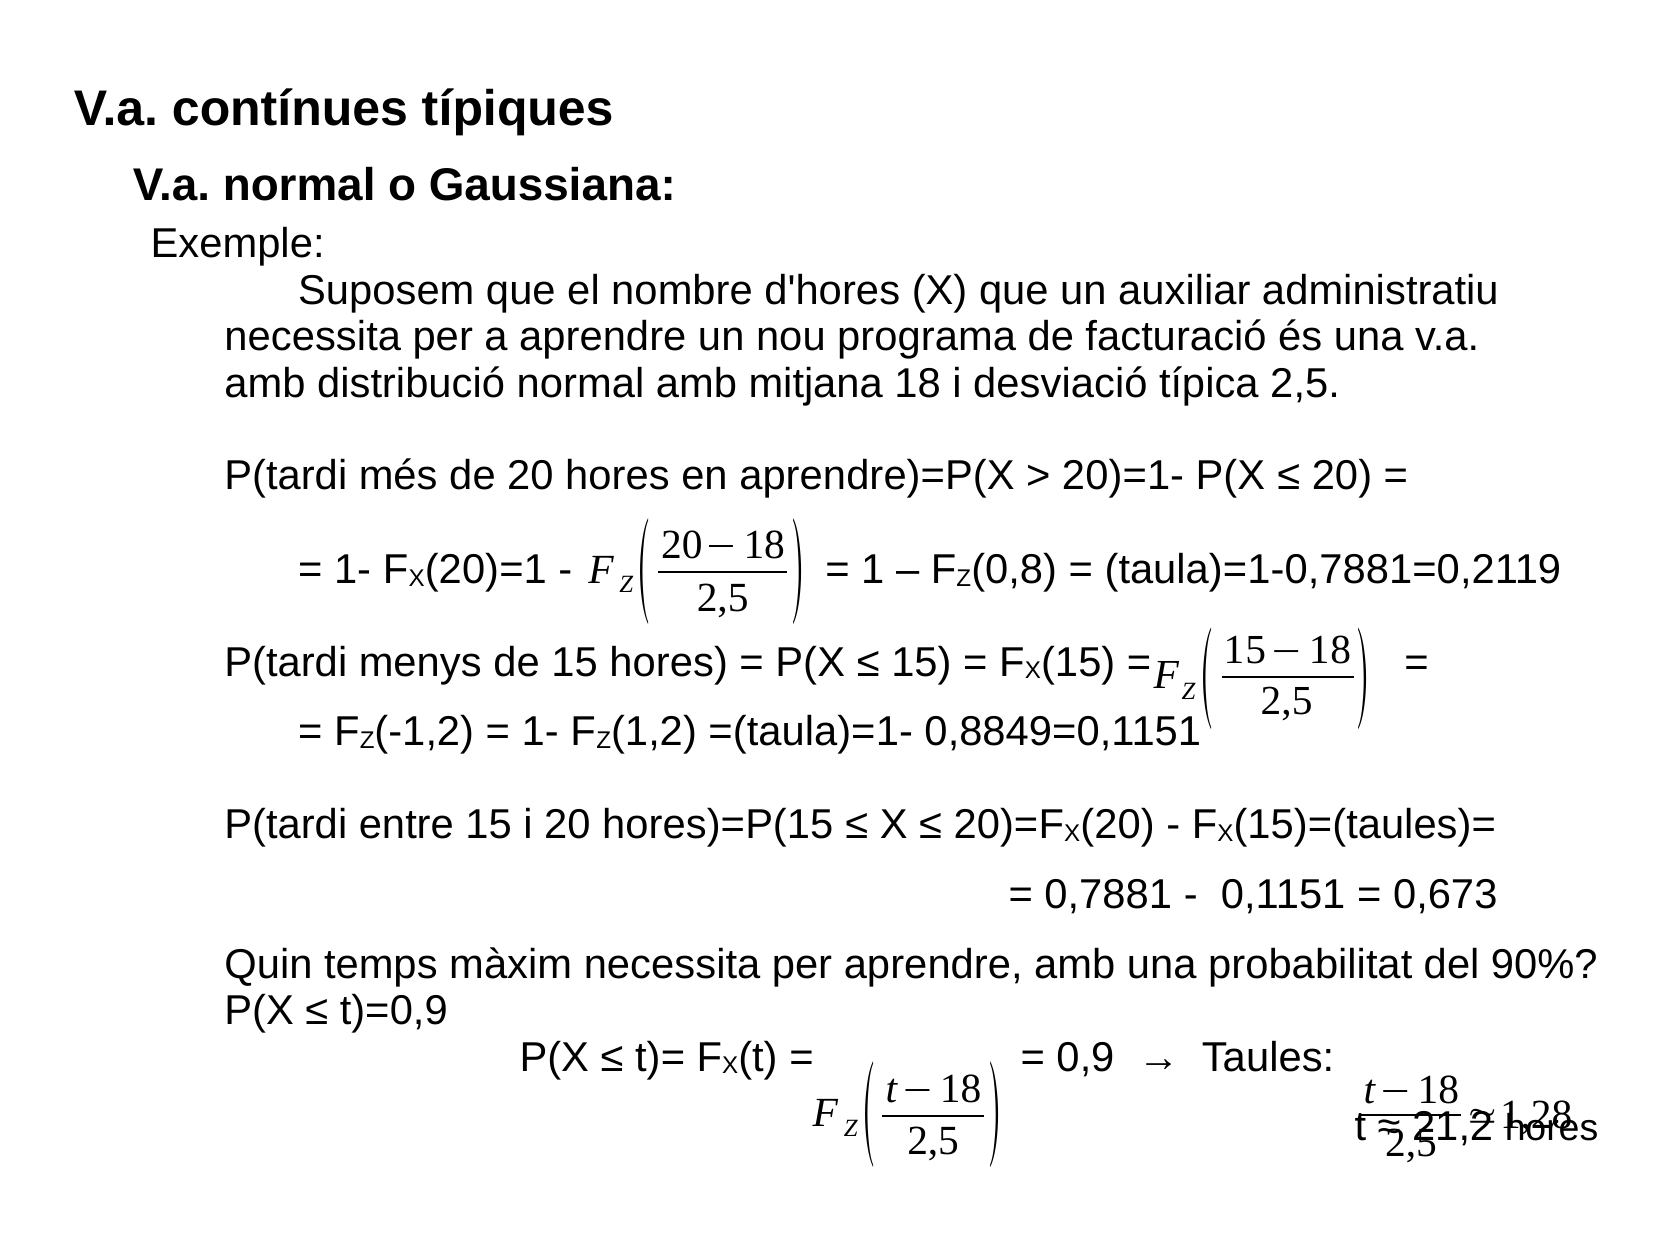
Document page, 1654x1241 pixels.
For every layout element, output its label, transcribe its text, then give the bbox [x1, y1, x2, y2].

text_box Exemple: Suposem que el nombre d'hores (X) que un auxiliar administratiu necessita per a aprendre un nou programa de facturació és una v.a. amb distribució normal amb mitjana 18 i desviació típica 2,5. P(tardi més de 20 hores en aprendre)=P(X > 20)=1- P(X ≤ 20) = = 1- FX(20)=1 - = 1 – FZ(0,8) = (taula)=1-0,7881=0,2119 P(tardi menys de 15 hores) = P(X ≤ 15) = FX(15) = = = FZ(-1,2) = 1- FZ(1,2) =(taula)=1- 0,8849=0,1151 P(tardi entre 15 i 20 hores)=P(15 ≤ X ≤ 20)=FX(20) - FX(15)=(taules)= = 0,7881 - 0,1151 = 0,673 Quin temps màxim necessita per aprendre, amb una probabilitat del 90%? P(X ≤ t)=0,9 P(X ≤ t)= FX(t) = = 0,9 → Taules: t ≈ 21,2 hores [135, 212, 1654, 1230]
chart [803, 1060, 1012, 1170]
chart [1145, 623, 1383, 730]
chart [1352, 1066, 1579, 1166]
text_box V.a. normal o Gaussiana: [118, 151, 1654, 219]
chart [578, 516, 815, 626]
text_box V.a. contínues típiques [59, 72, 739, 145]
